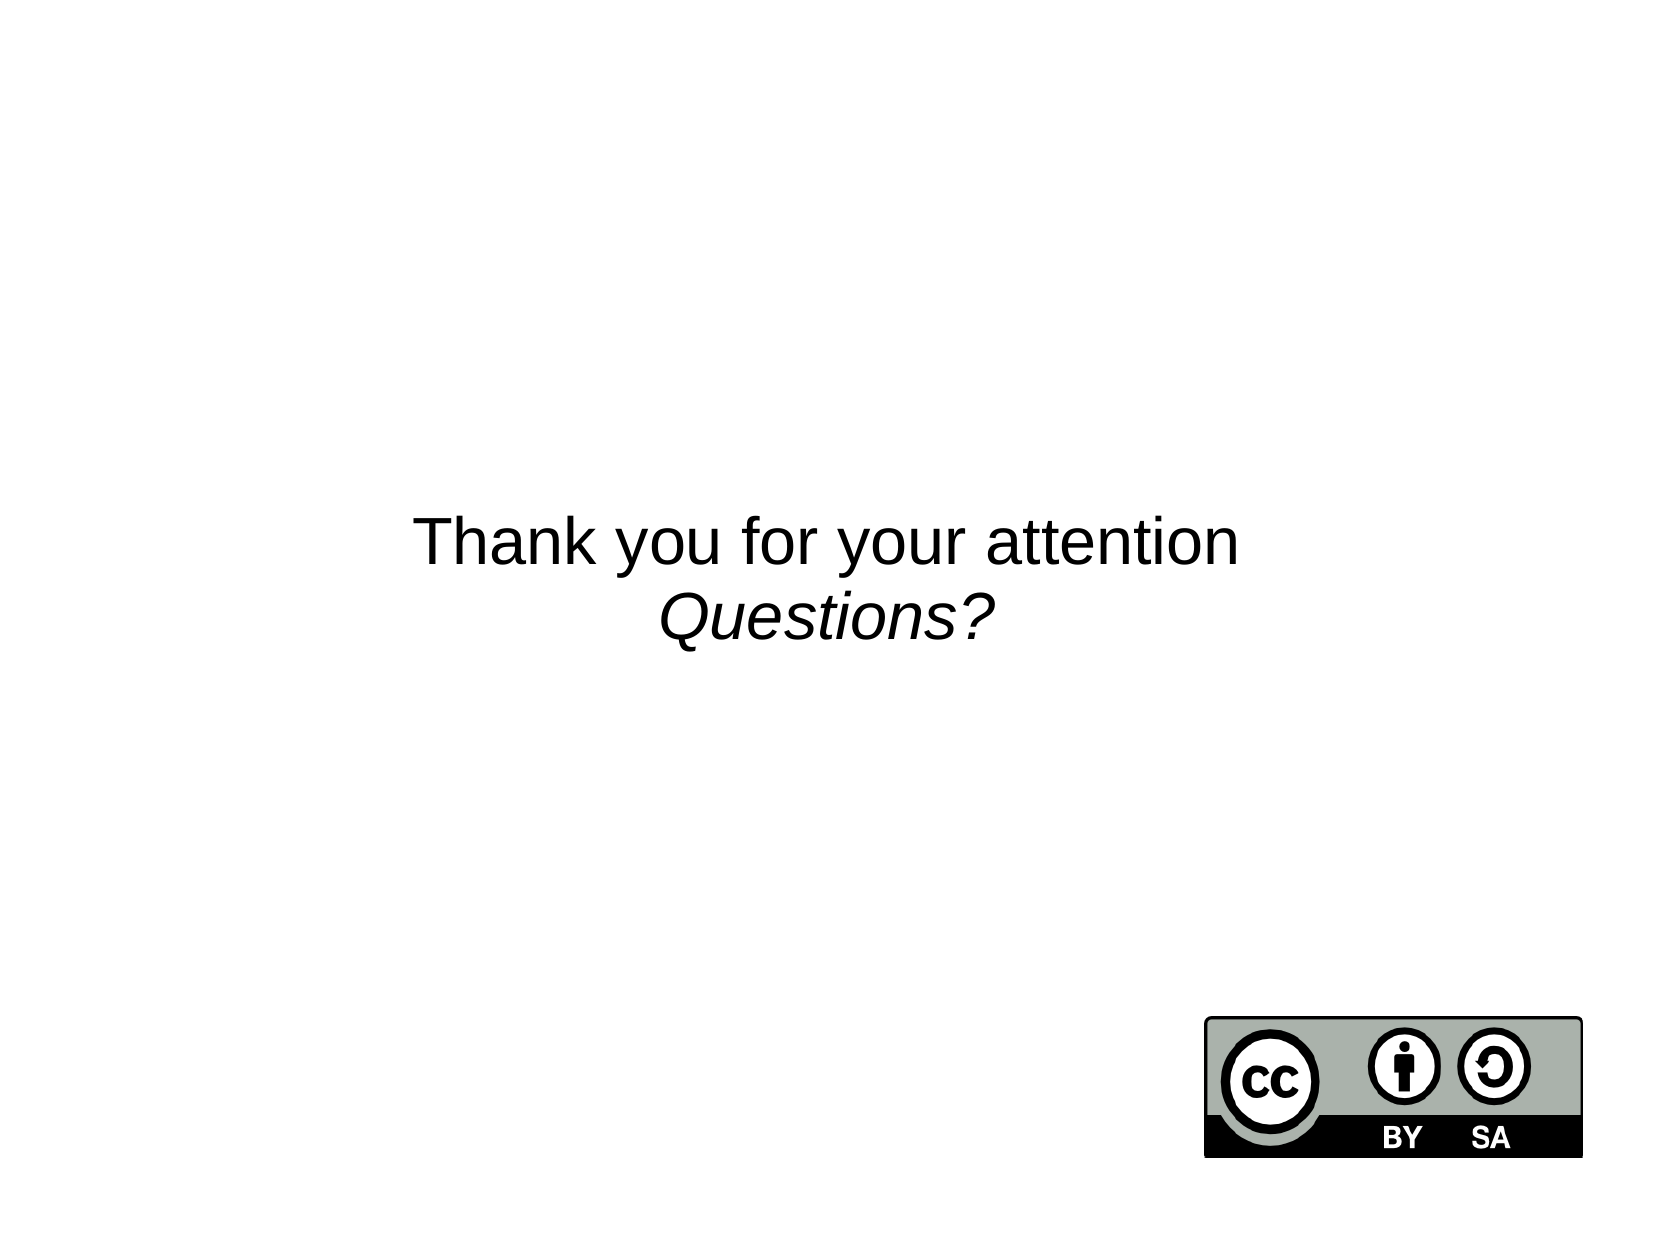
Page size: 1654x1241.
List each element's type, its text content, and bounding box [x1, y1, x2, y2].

subtitle Thank you for your attention Questions? [82, 49, 1571, 1109]
picture [1204, 1016, 1583, 1158]
